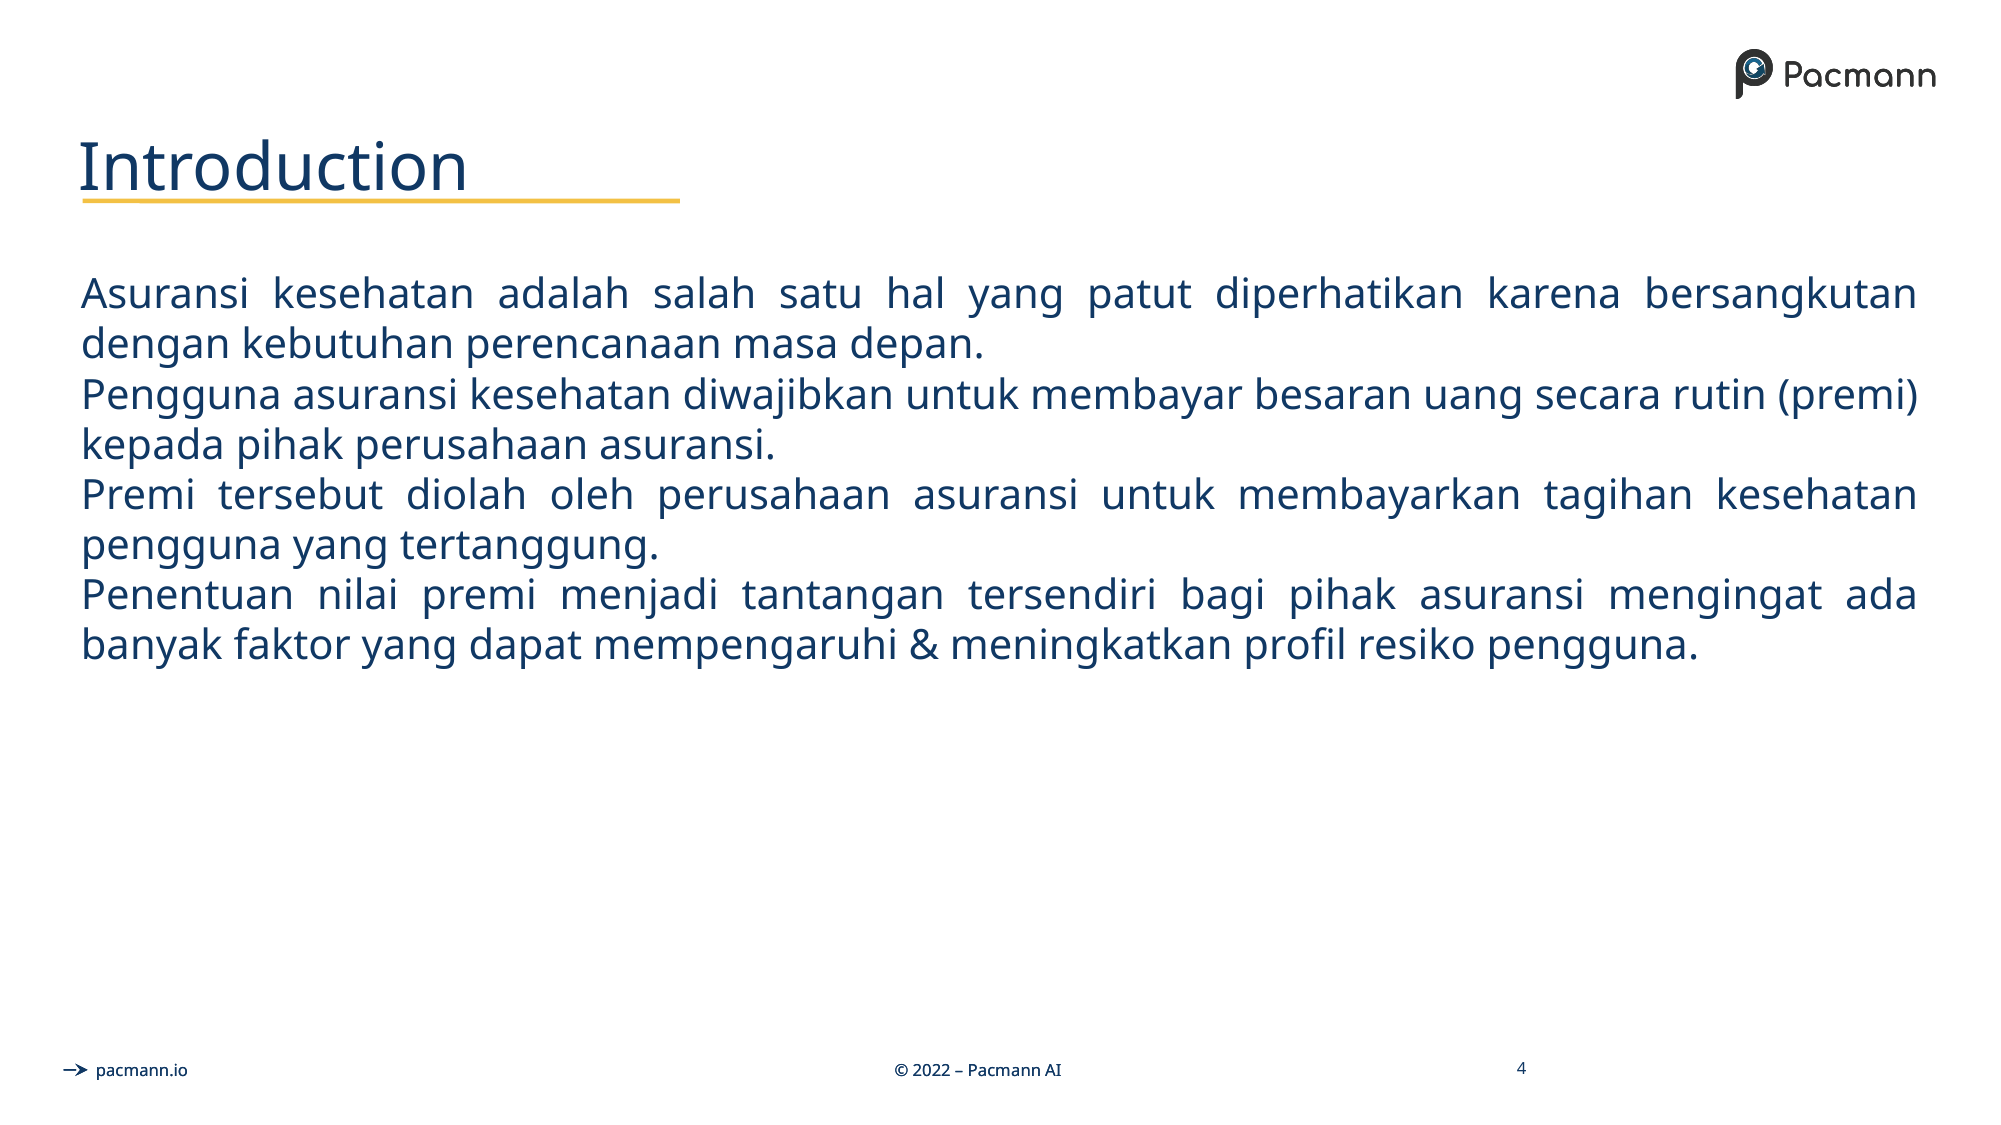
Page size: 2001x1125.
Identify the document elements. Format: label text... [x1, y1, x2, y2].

title Introduction [63, 59, 1935, 278]
text_box Asuransi kesehatan adalah salah satu hal yang patut diperhatikan karena bersangkutan dengan kebutuhan perencanaan masa depan. Pengguna asuransi kesehatan diwajibkan untuk membayar besaran uang secara rutin (premi) kepada pihak perusahaan asuransi. Premi tersebut diolah oleh perusahaan asuransi untuk membayarkan tagihan kesehatan pengguna yang tertanggung. Penentuan nilai premi menjadi tantangan tersendiri bagi pihak asuransi mengingat ada banyak faktor yang dapat mempengaruhi & meningkatkan profil resiko pengguna. [65, 259, 1934, 676]
picture [1707, 36, 1966, 112]
